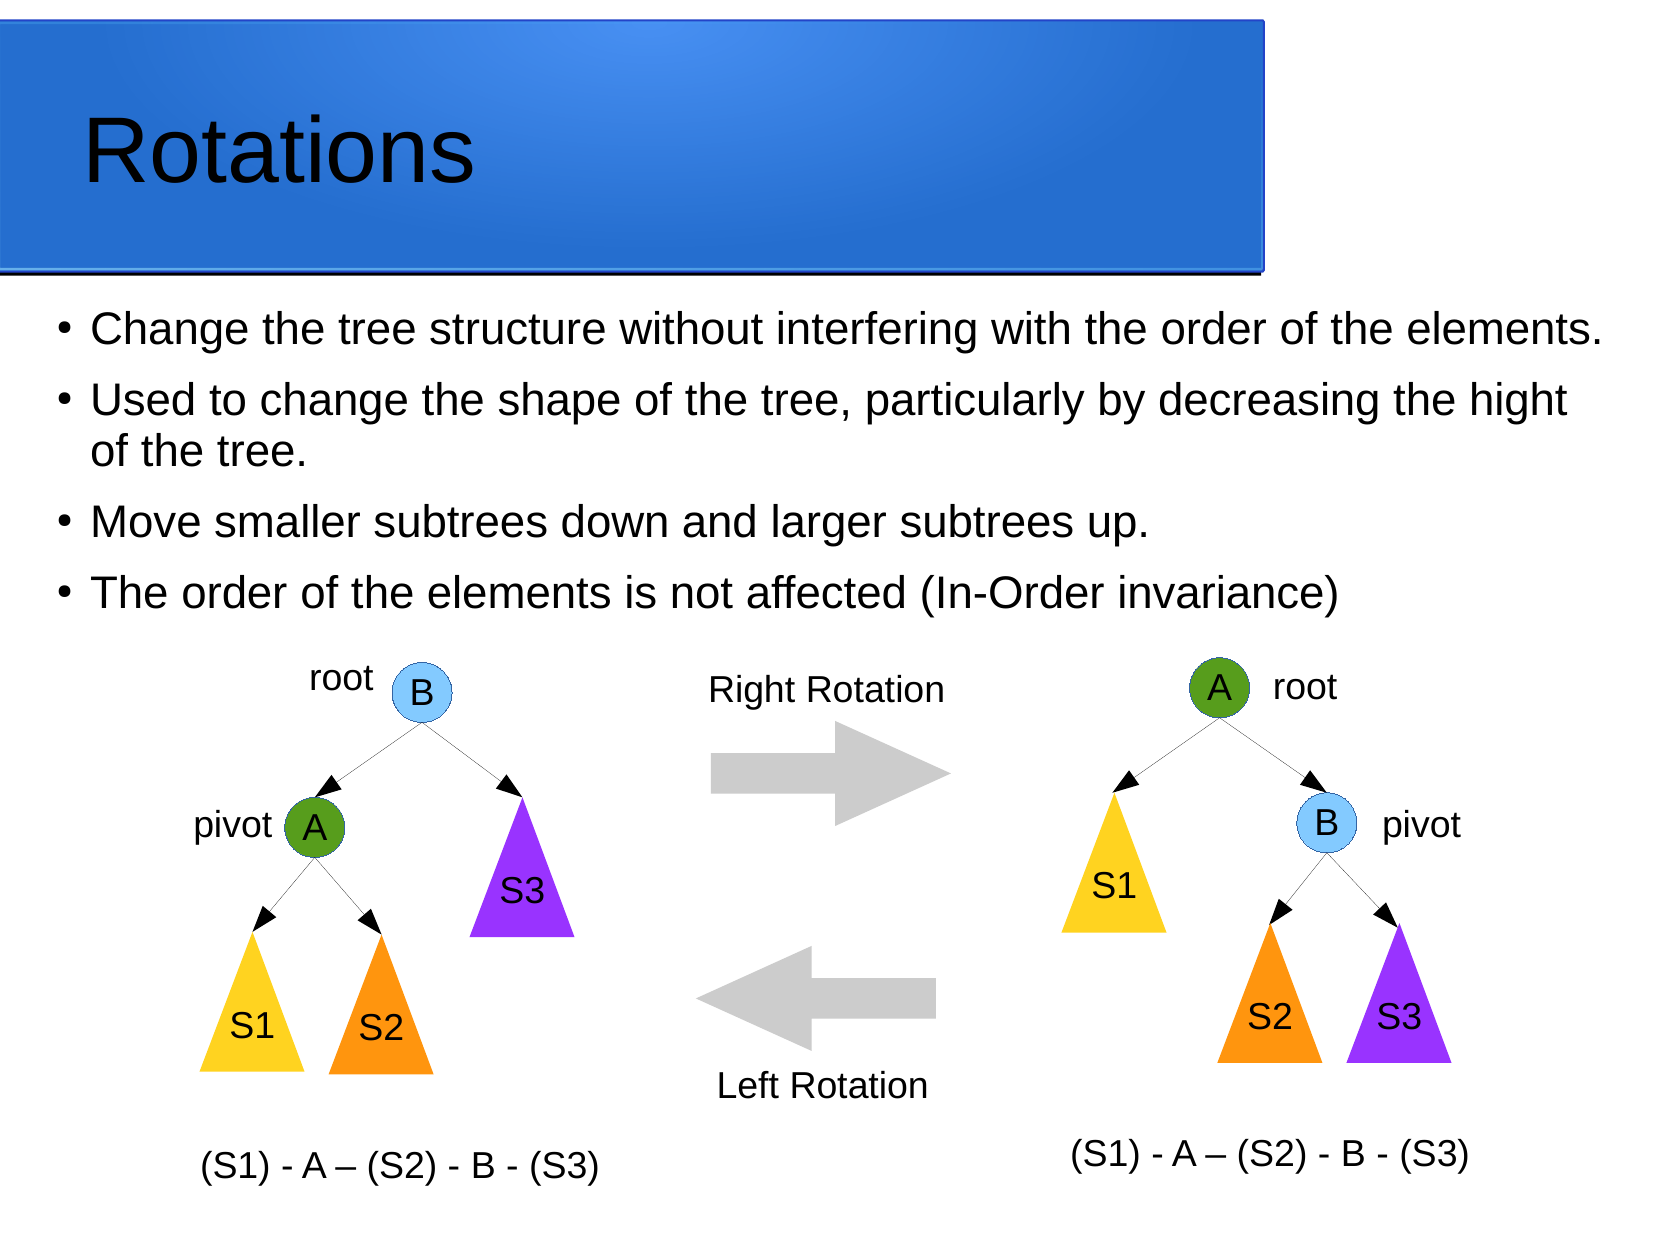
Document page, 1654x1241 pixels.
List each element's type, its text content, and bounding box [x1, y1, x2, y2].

text_box [695, 945, 936, 1051]
text_box Change the tree structure without interfering with the order of the elements. Used to change the shape of the tree, particularly by decreasing the hight of the tree. Move smaller subtrees down and larger subtrees up. The order of the elements is not affected (In-Order invariance) [45, 303, 1606, 661]
text_box A [288, 797, 345, 858]
text_box root [1258, 657, 1353, 715]
text_box (S1) - A – (S2) - B - (S3) [1055, 1125, 1486, 1183]
text_box S1 [1061, 792, 1167, 933]
text_box Left Rotation [701, 1056, 944, 1114]
title Rotations [82, 47, 1235, 252]
text_box B [392, 662, 453, 723]
text_box pivot [178, 795, 288, 853]
text_box B [1296, 792, 1357, 853]
text_box A [1189, 661, 1250, 718]
text_box pivot [1367, 795, 1477, 853]
text_box S3 [1346, 923, 1452, 1063]
text_box S3 [469, 797, 575, 938]
text_box Right Rotation [693, 660, 961, 718]
text_box root [294, 649, 389, 706]
text_box (S1) - A – (S2) - B - (S3) [185, 1137, 615, 1195]
text_box [710, 720, 951, 827]
text_box S1 [199, 931, 305, 1072]
text_box S2 [1217, 923, 1323, 1063]
text_box S2 [328, 934, 434, 1075]
